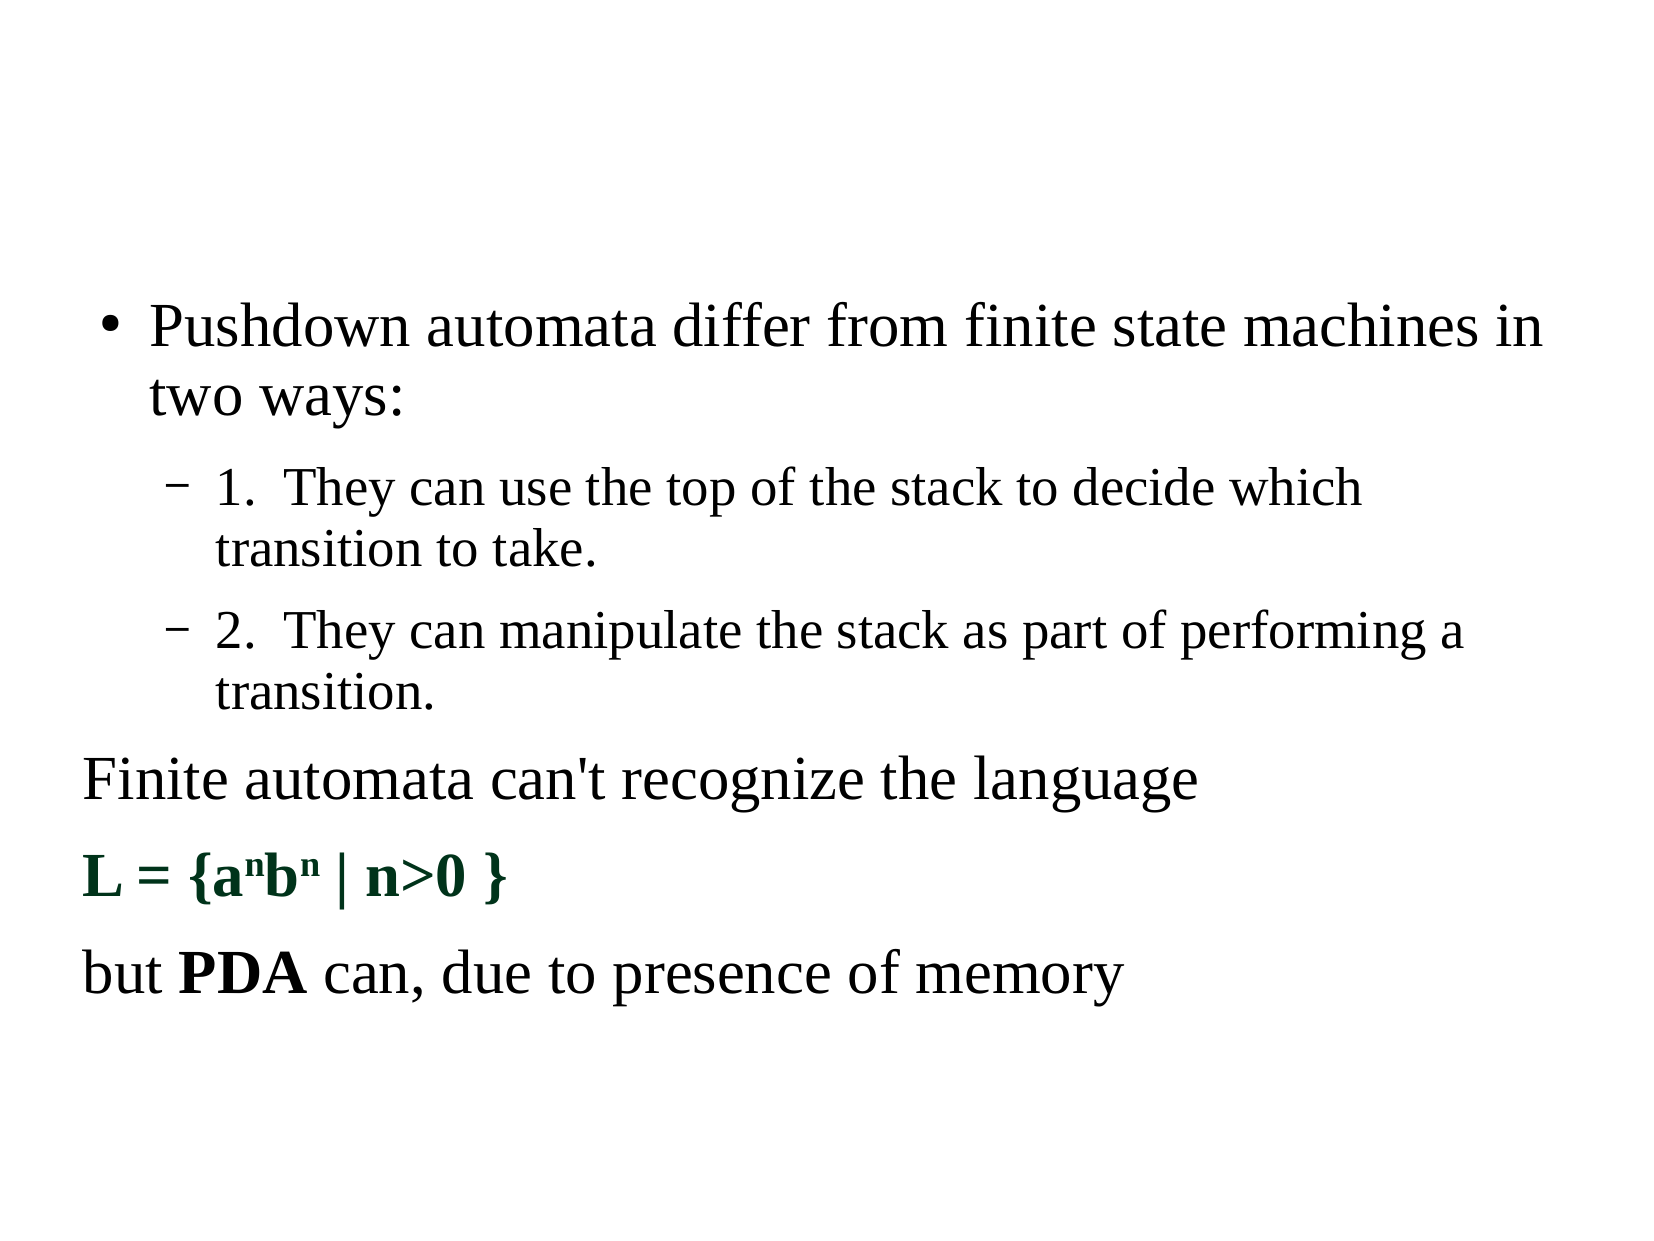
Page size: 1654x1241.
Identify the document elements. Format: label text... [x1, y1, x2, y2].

list Pushdown automata differ from finite state machines in two ways: 1. They can use the top of the stack to decide which transition to take. 2. They can manipulate the stack as part of performing a transition. Finite automata can't recognize the language L = {anbn | n>0 } but PDA can, due to presence of memory [82, 290, 1571, 1010]
